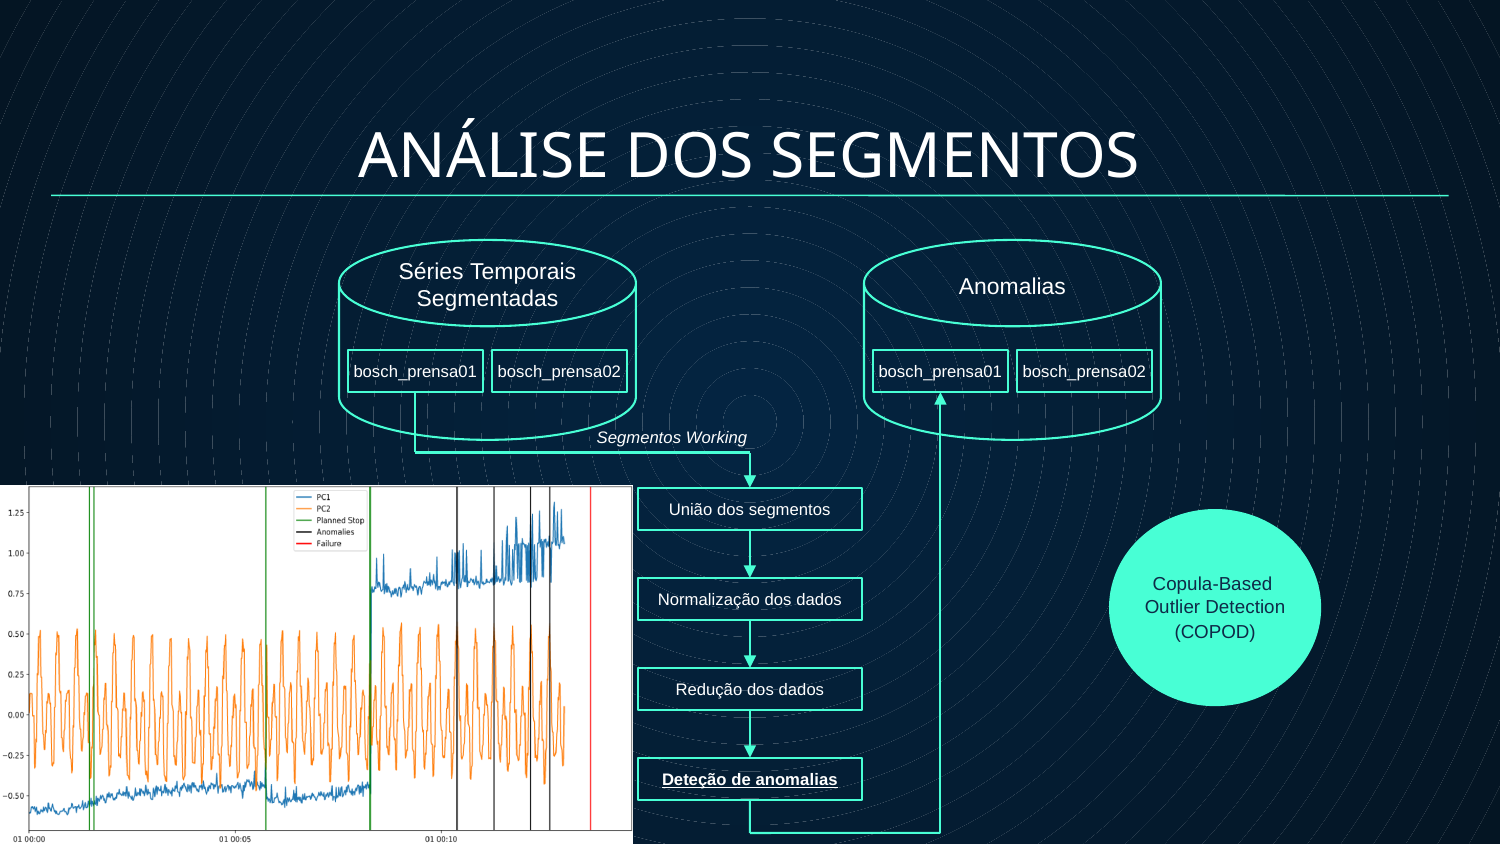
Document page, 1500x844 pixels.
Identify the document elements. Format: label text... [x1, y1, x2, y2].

picture [0, 485, 633, 844]
text_box bosch_prensa02 [1016, 349, 1152, 393]
text_box ANÁLISE DOS SEGMENTOS [51, 105, 1449, 194]
text_box Anomalias [944, 263, 1081, 305]
text_box União dos segmentos [638, 487, 862, 530]
text_box Normalização dos dados [638, 577, 862, 620]
text_box bosch_prensa02 [491, 349, 627, 393]
text_box Segmentos Working [581, 420, 769, 454]
text_box Deteção de anomalias [638, 757, 862, 800]
text_box bosch_prensa01 [872, 349, 1008, 393]
text_box Séries Temporais Segmentadas [349, 248, 626, 290]
text_box Copula-Based Outlier Detection (COPOD) [1110, 510, 1321, 706]
text_box Redução dos dados [638, 667, 862, 710]
text_box ANÁLISE DOS SEGMENTOS [51, 197, 1449, 205]
text_box bosch_prensa01 [347, 349, 483, 393]
